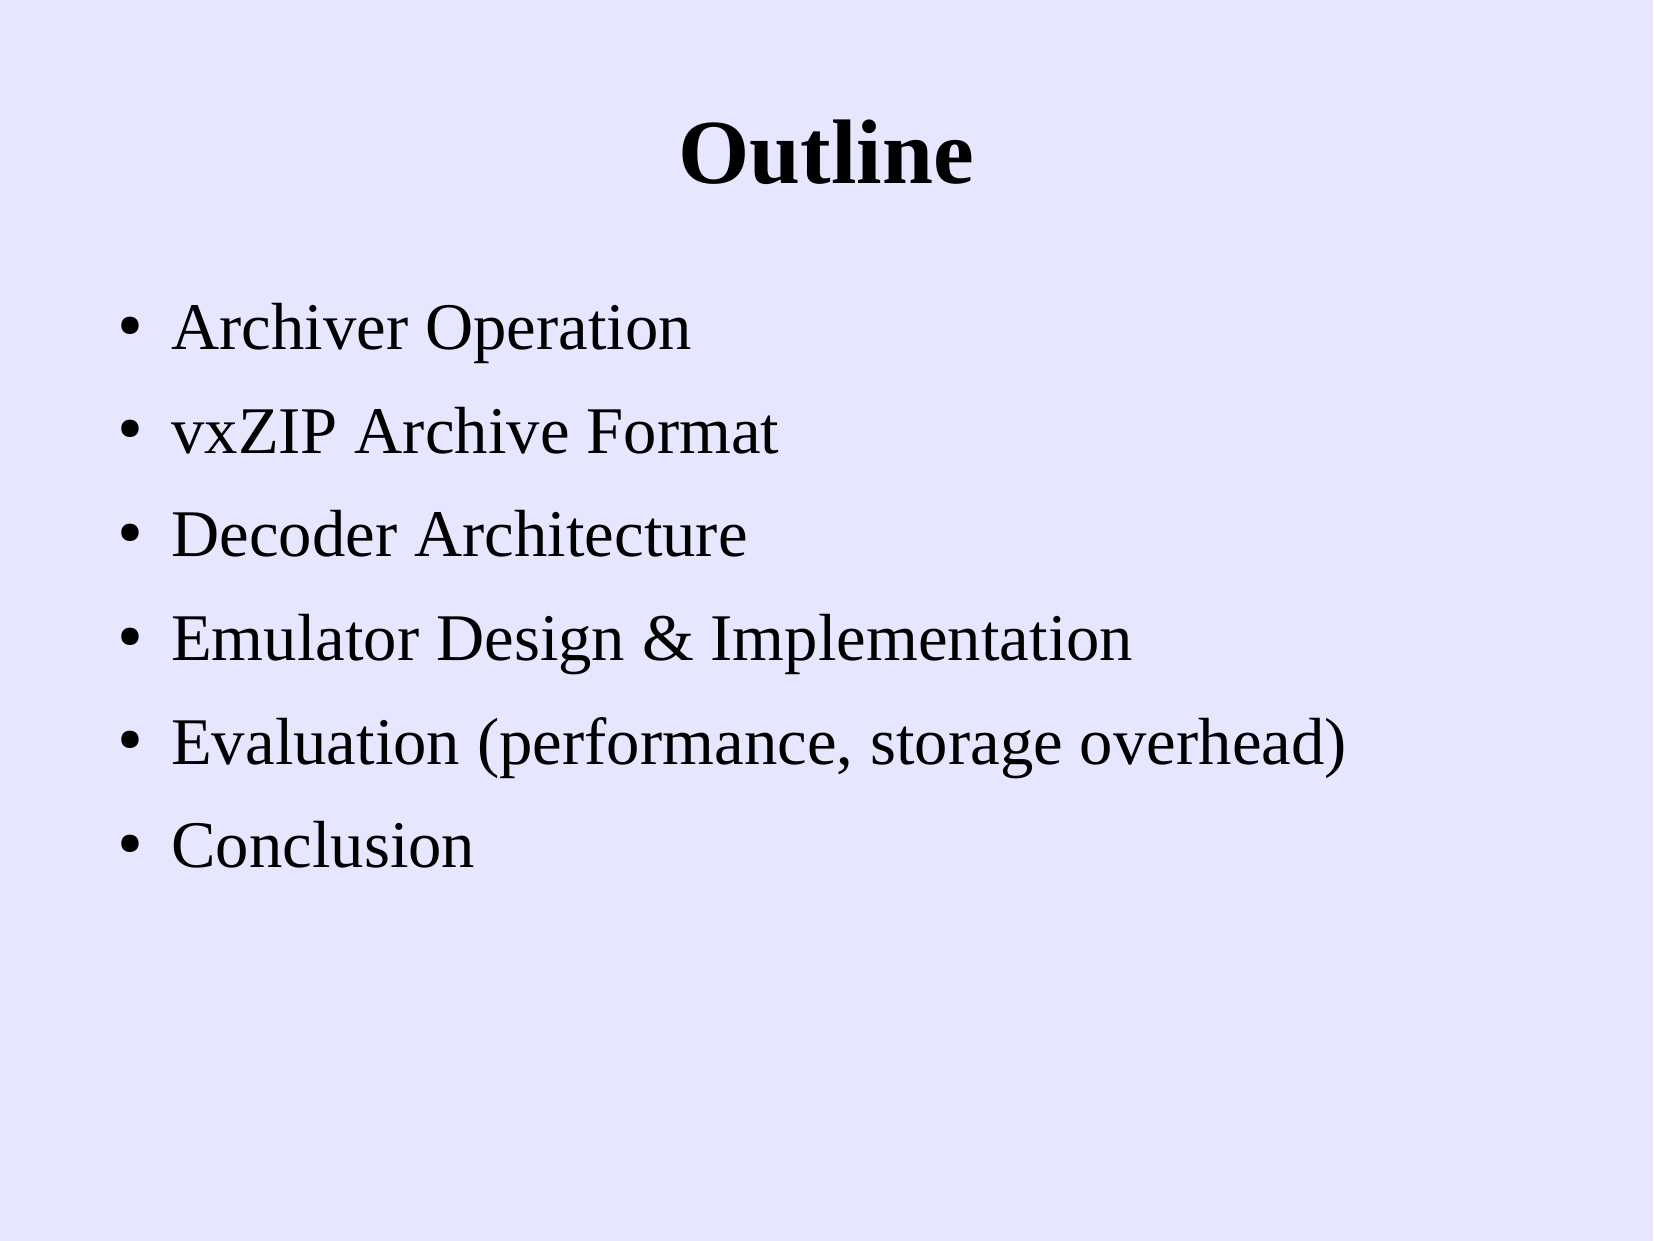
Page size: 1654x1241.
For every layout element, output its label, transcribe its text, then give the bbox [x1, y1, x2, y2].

list Archiver Operation vxZIP Archive Format Decoder Architecture Emulator Design & Implementation Evaluation (performance, storage overhead) Conclusion [82, 290, 1571, 1095]
title Outline [82, 49, 1571, 257]
